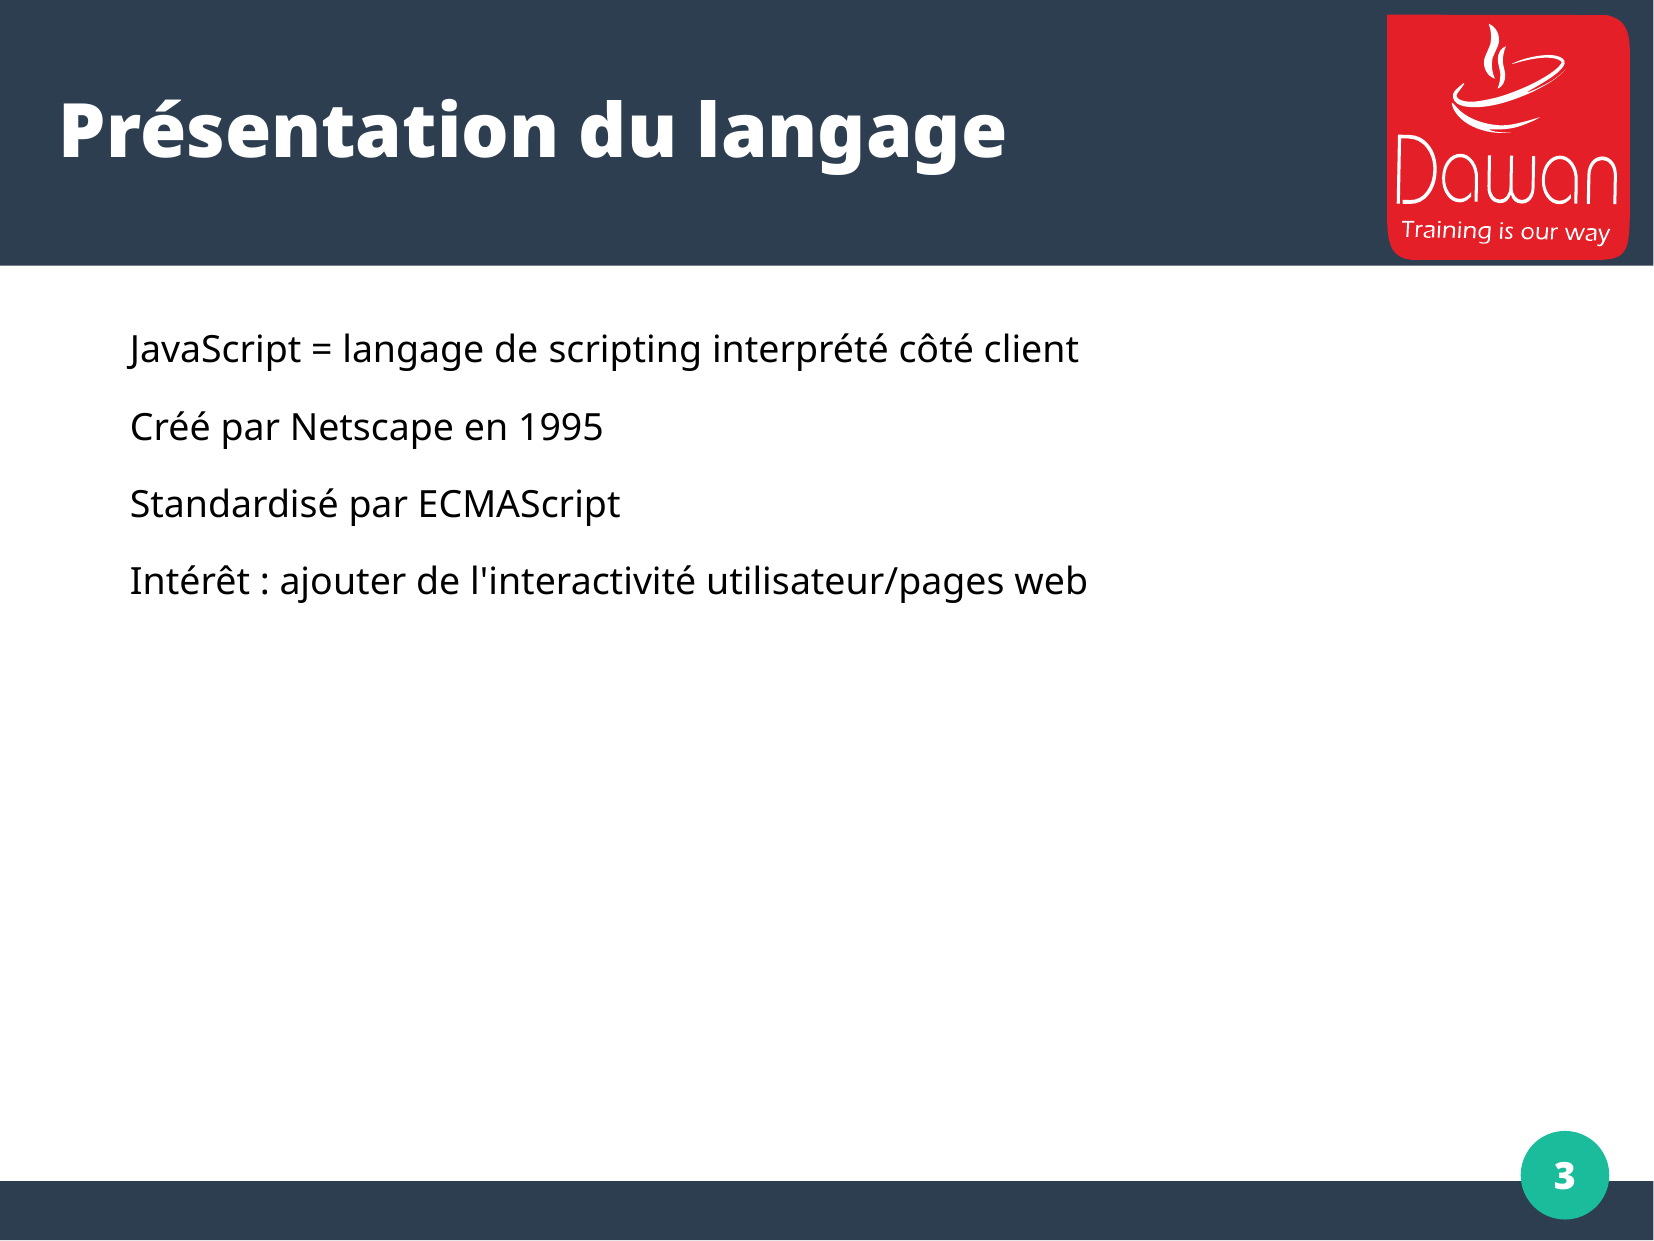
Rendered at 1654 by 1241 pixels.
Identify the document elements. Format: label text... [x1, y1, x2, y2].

title Présentation du langage [59, 49, 1387, 207]
list JavaScript = langage de scripting interprété côté client Créé par Netscape en 1995 Standardisé par ECMAScript Intérêt : ajouter de l'interactivité utilisateur/pages web [59, 324, 1595, 1152]
picture [1387, 14, 1630, 260]
